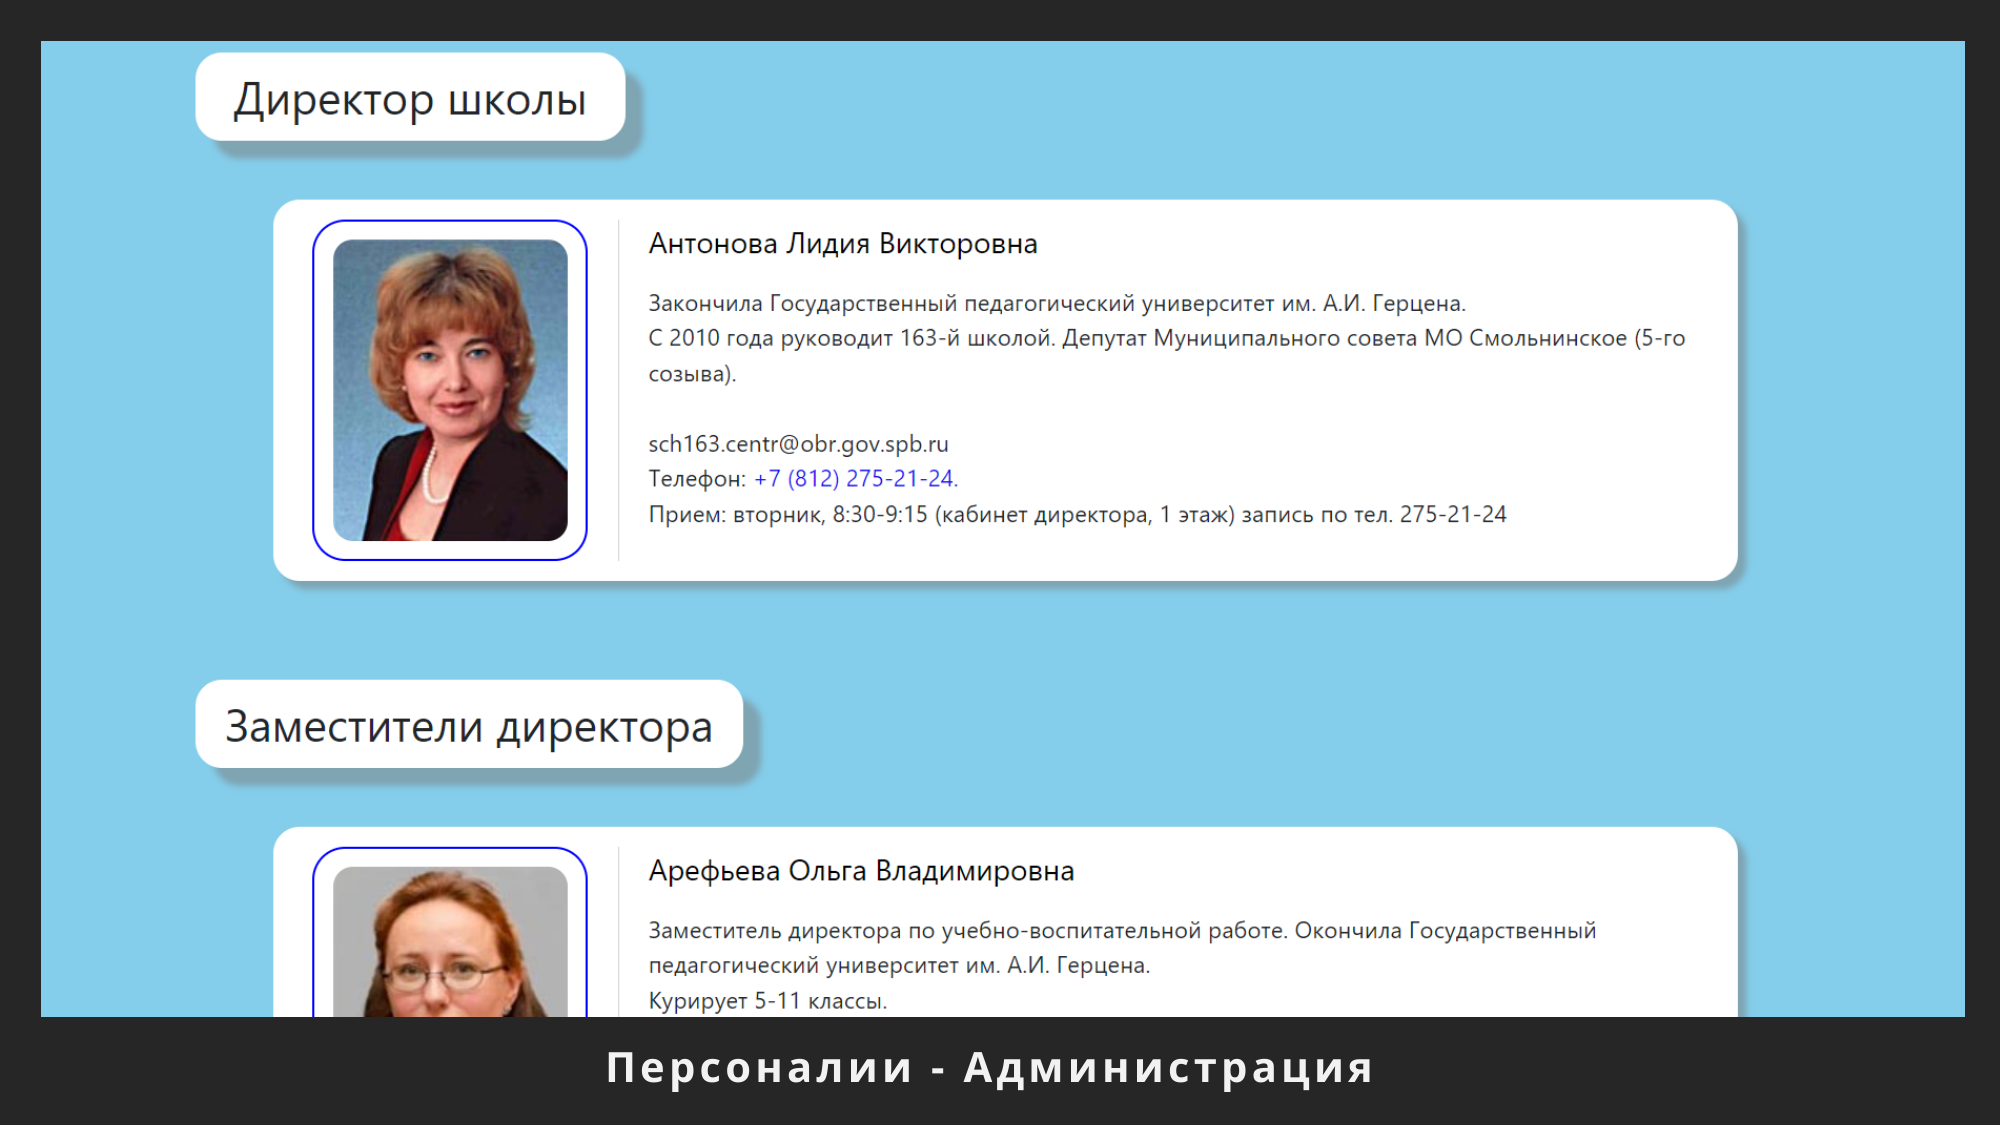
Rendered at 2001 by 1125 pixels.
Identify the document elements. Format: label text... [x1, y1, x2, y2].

picture [41, 41, 1965, 1017]
text_box Персоналии - Администрация [118, 1033, 1861, 1099]
